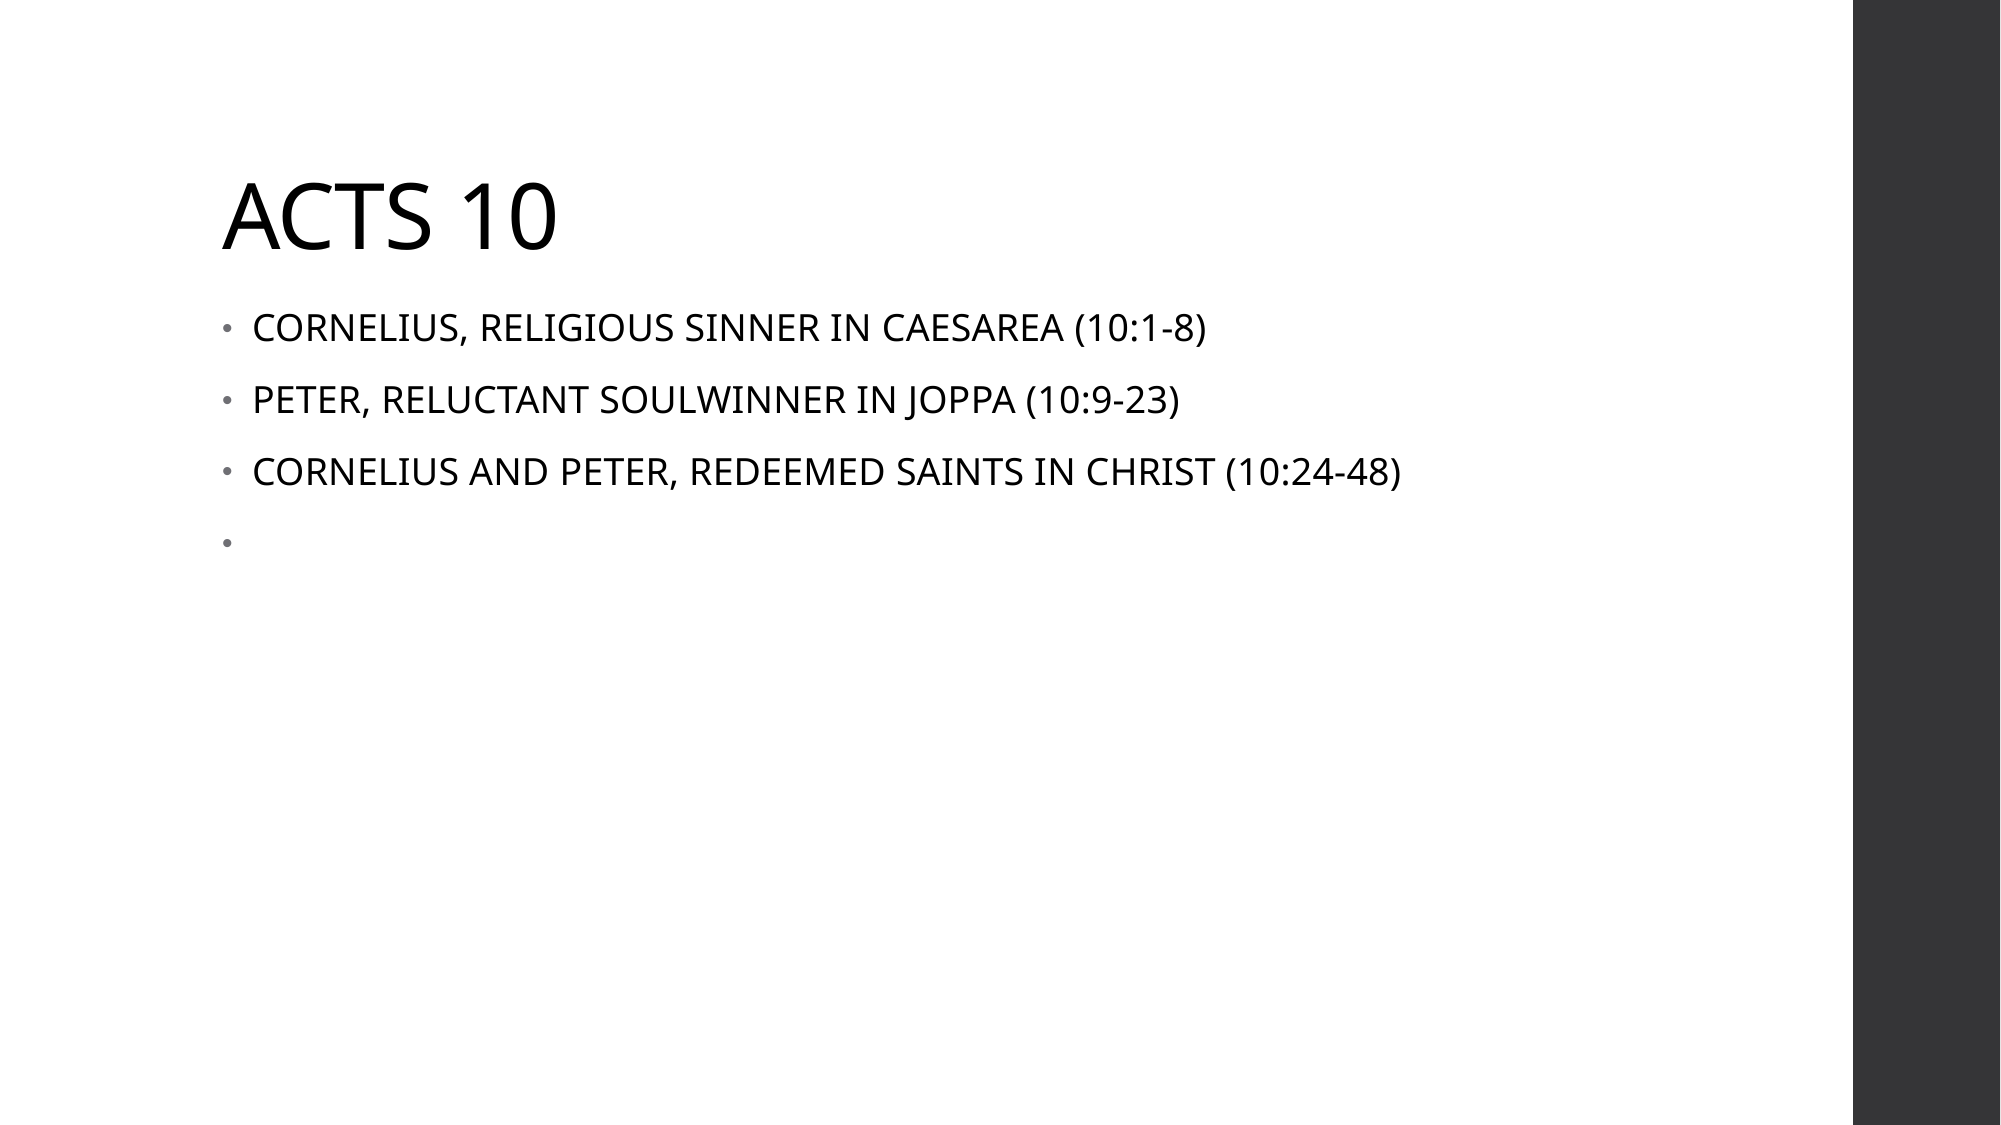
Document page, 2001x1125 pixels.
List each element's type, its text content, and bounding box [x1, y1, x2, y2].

list CORNELIUS, RELIGIOUS SINNER IN CAESAREA (10:1-8) PETER, RELUCTANT SOULWINNER IN JOPPA (10:9-23) CORNELIUS AND PETER, REDEEMED SAINTS IN CHRIST (10:24-48) [206, 299, 1617, 1014]
title ACTS 10 [206, 60, 1797, 278]
